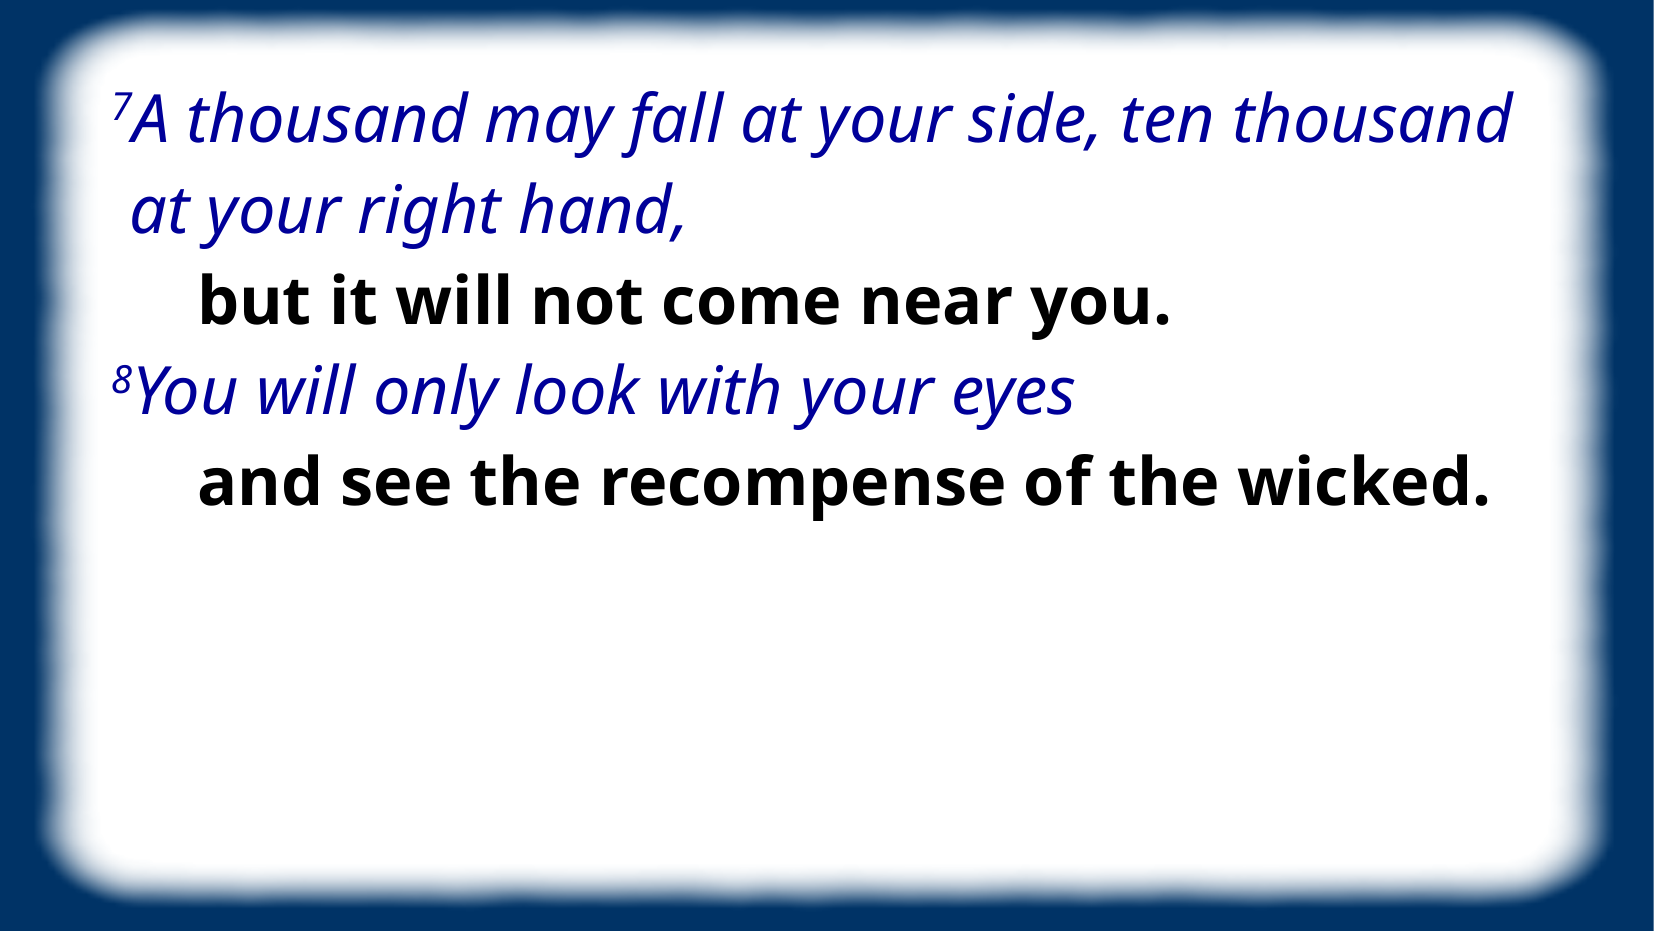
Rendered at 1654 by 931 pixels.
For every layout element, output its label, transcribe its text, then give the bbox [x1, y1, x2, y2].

text_box 7A thousand may fall at your side, ten thousand at your right hand, but it will not come near you. 8You will only look with your eyes and see the recompense of the wicked. [96, 63, 1567, 544]
picture [0, 0, 1654, 931]
